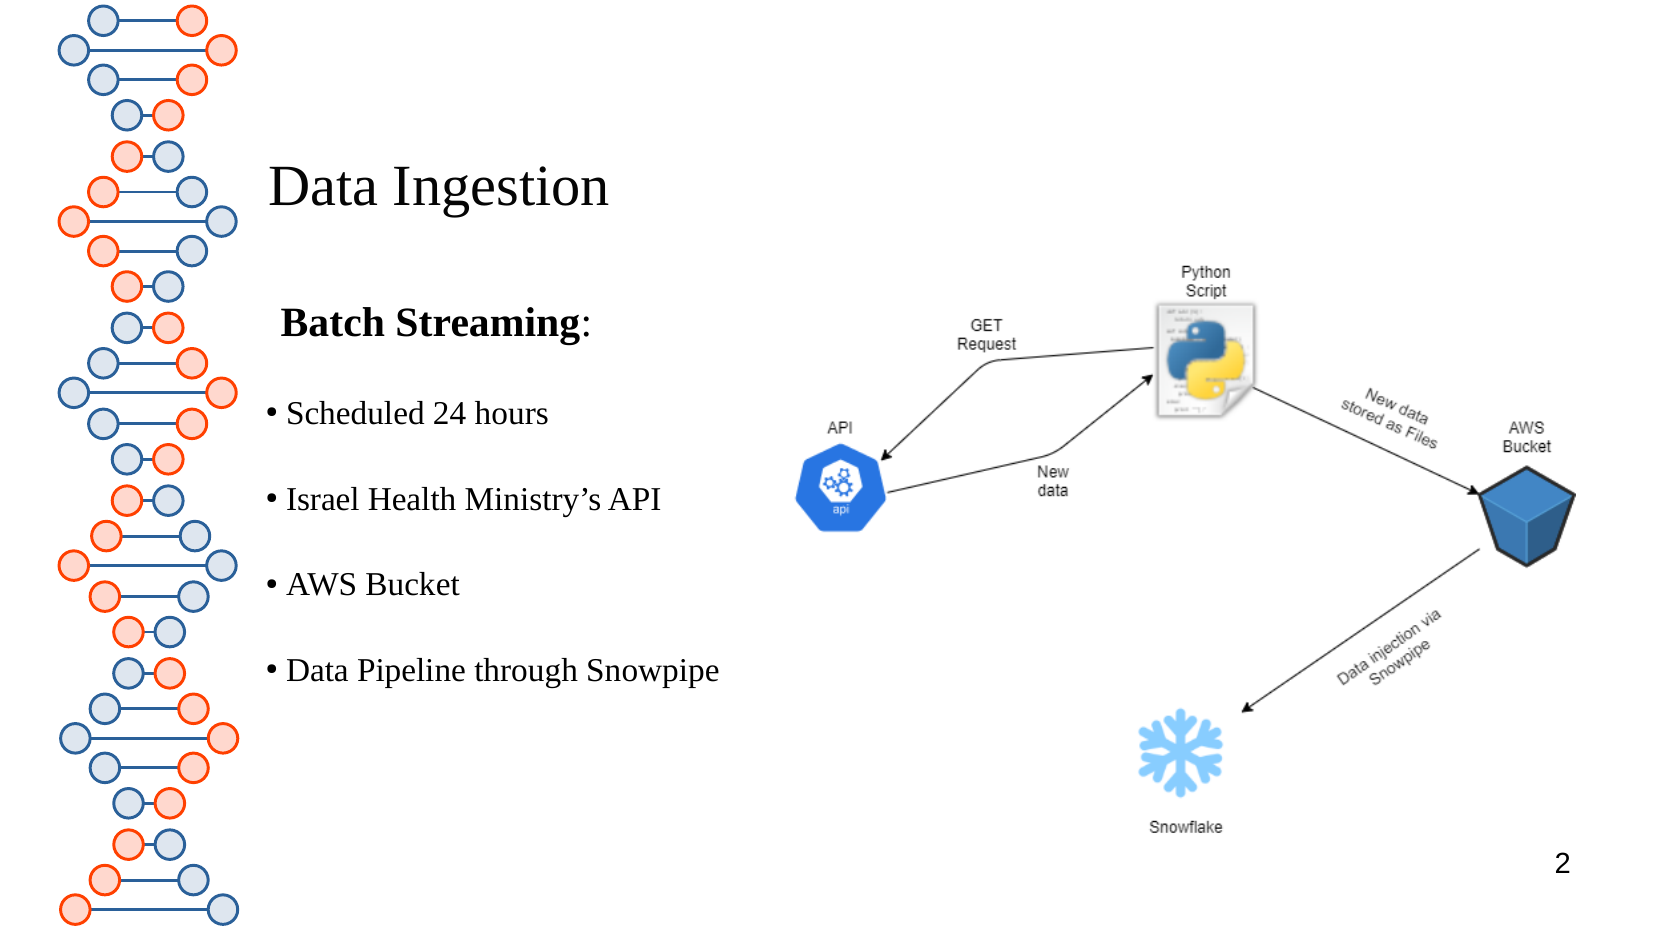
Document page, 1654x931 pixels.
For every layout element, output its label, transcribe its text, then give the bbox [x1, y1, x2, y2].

picture [787, 262, 1576, 841]
title Data Ingestion [225, 108, 1554, 263]
subtitle Batch Streaming: Scheduled 24 hours Israel Health Ministry’s API AWS Bucket Data Pipeline through Snowpipe [265, 224, 1595, 764]
